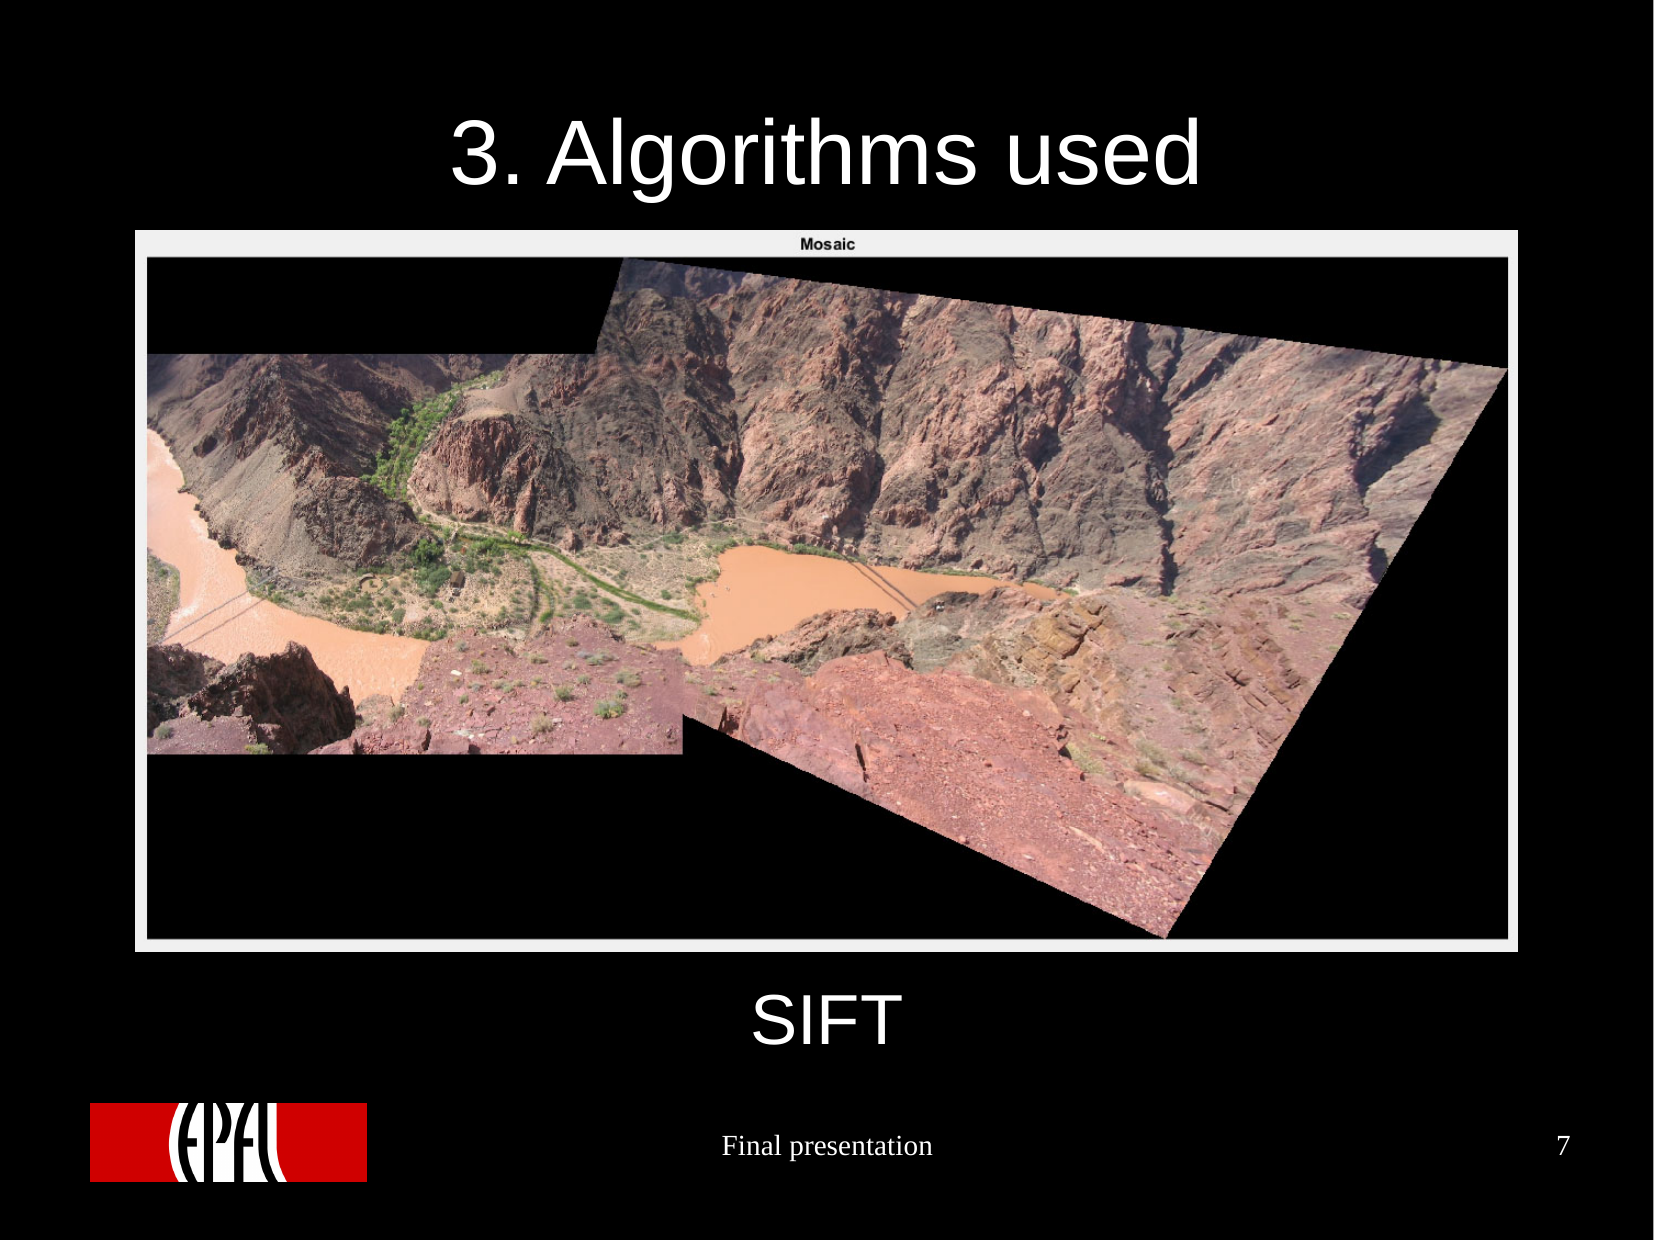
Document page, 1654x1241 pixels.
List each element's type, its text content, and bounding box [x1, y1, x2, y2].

picture [90, 1103, 367, 1182]
subtitle SIFT [82, 254, 1571, 1074]
title 3. Algorithms used [82, 49, 1571, 254]
picture [135, 230, 1518, 952]
